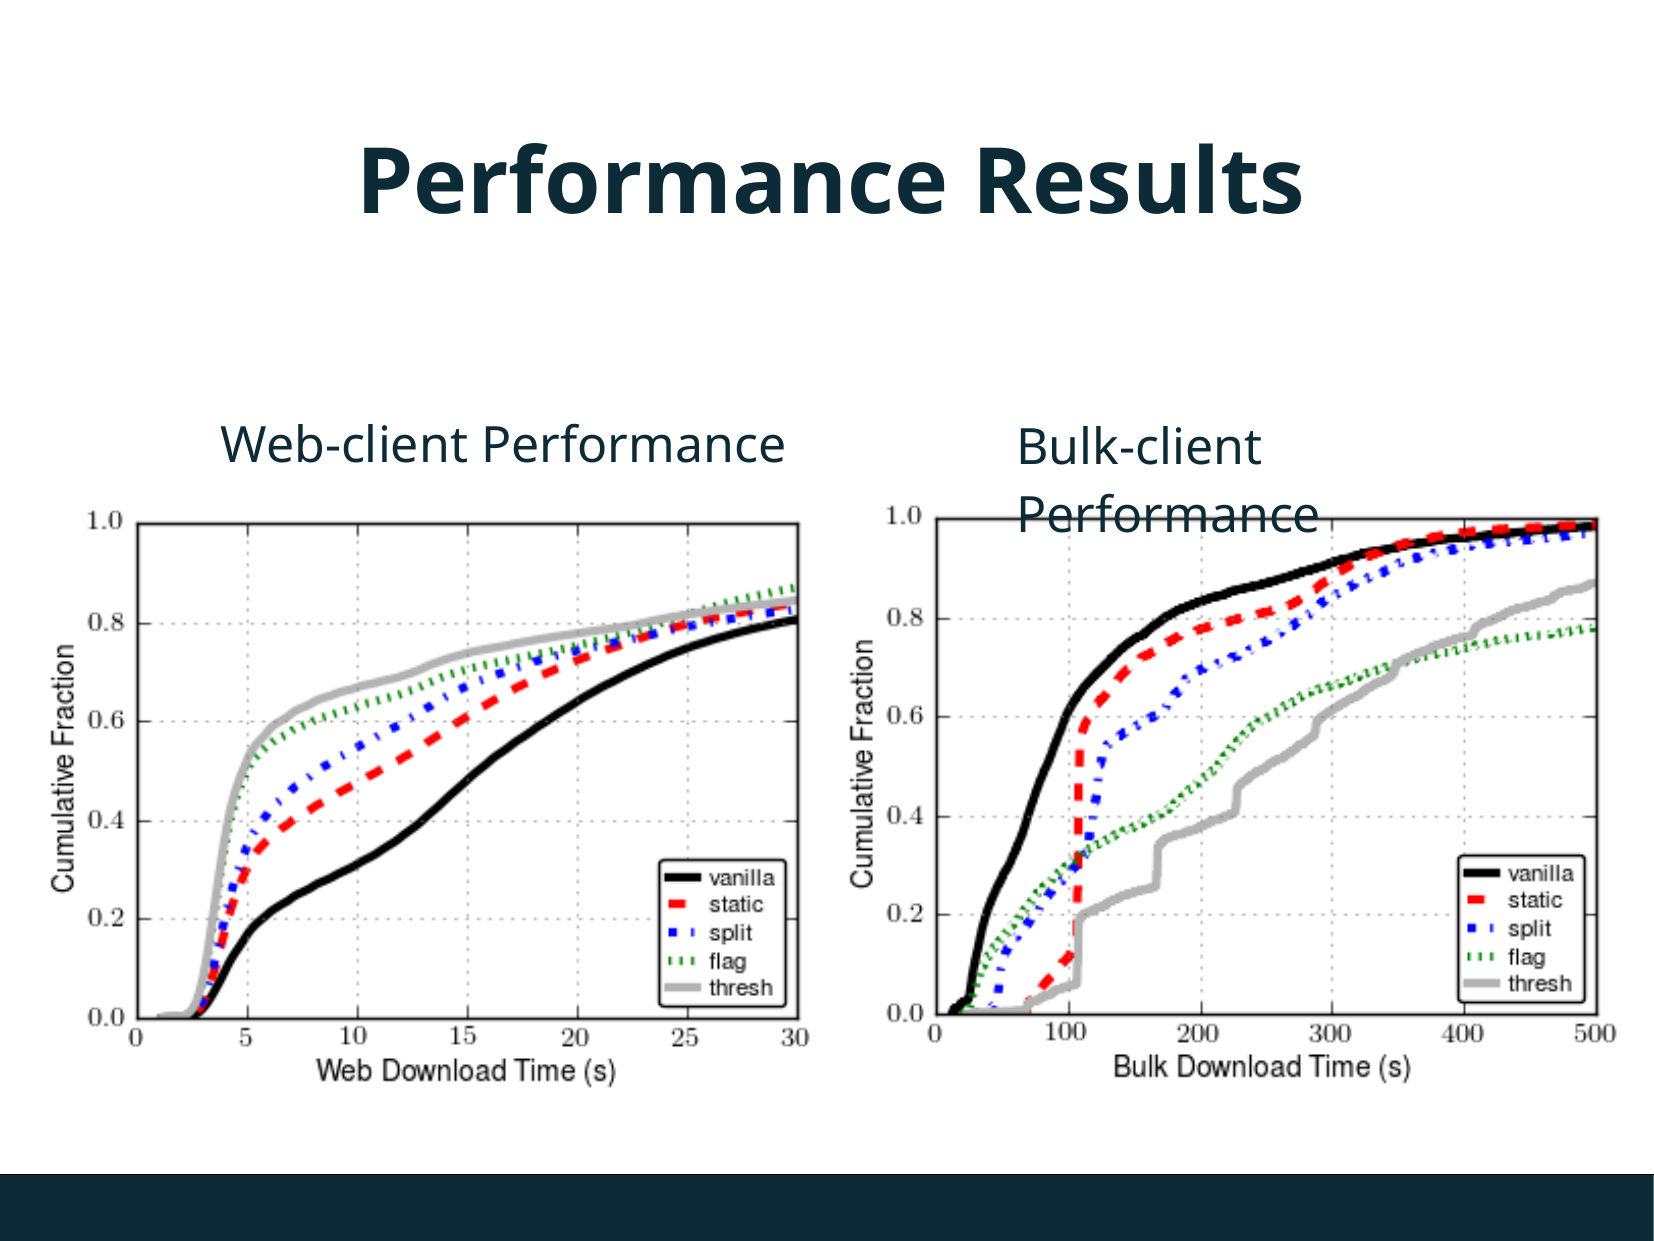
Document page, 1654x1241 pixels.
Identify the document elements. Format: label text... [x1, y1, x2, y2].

text_box Bulk-client Performance [1001, 403, 1543, 476]
title Performance Results [86, 74, 1575, 282]
text_box Web-client Performance [205, 401, 881, 474]
picture [15, 494, 1629, 1110]
